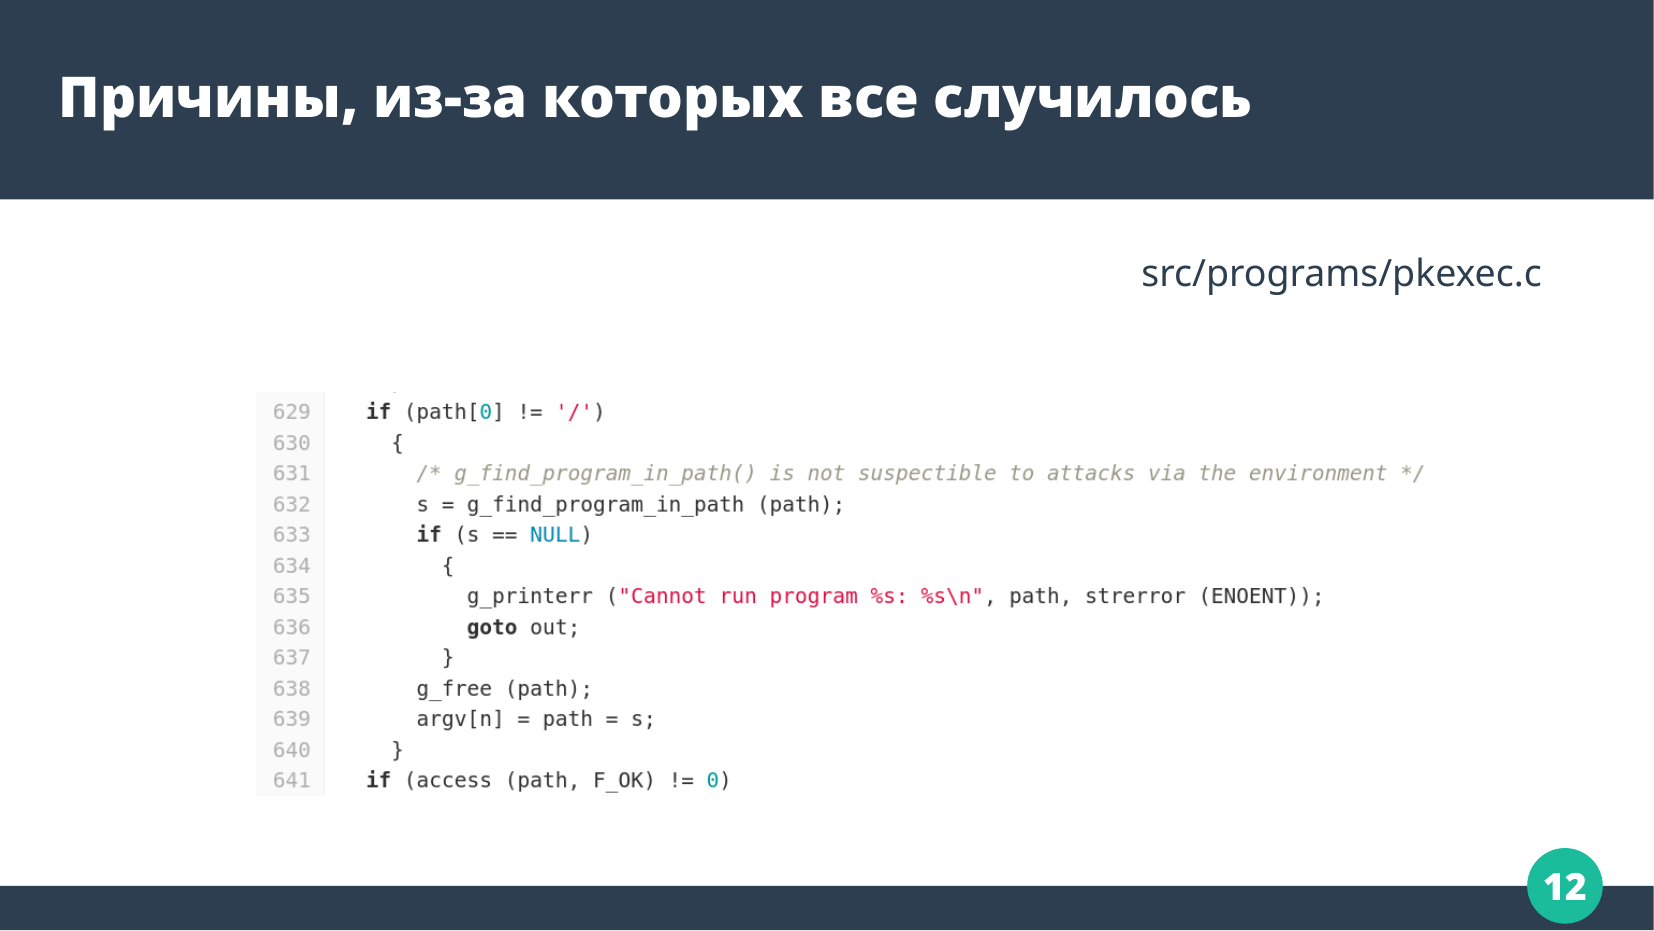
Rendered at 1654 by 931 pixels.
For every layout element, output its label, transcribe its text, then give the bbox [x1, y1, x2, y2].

picture [256, 392, 1426, 796]
text_box src/programs/pkexec.c [1125, 243, 1559, 301]
title Причины, из-за которых все случилось [59, 37, 1595, 155]
